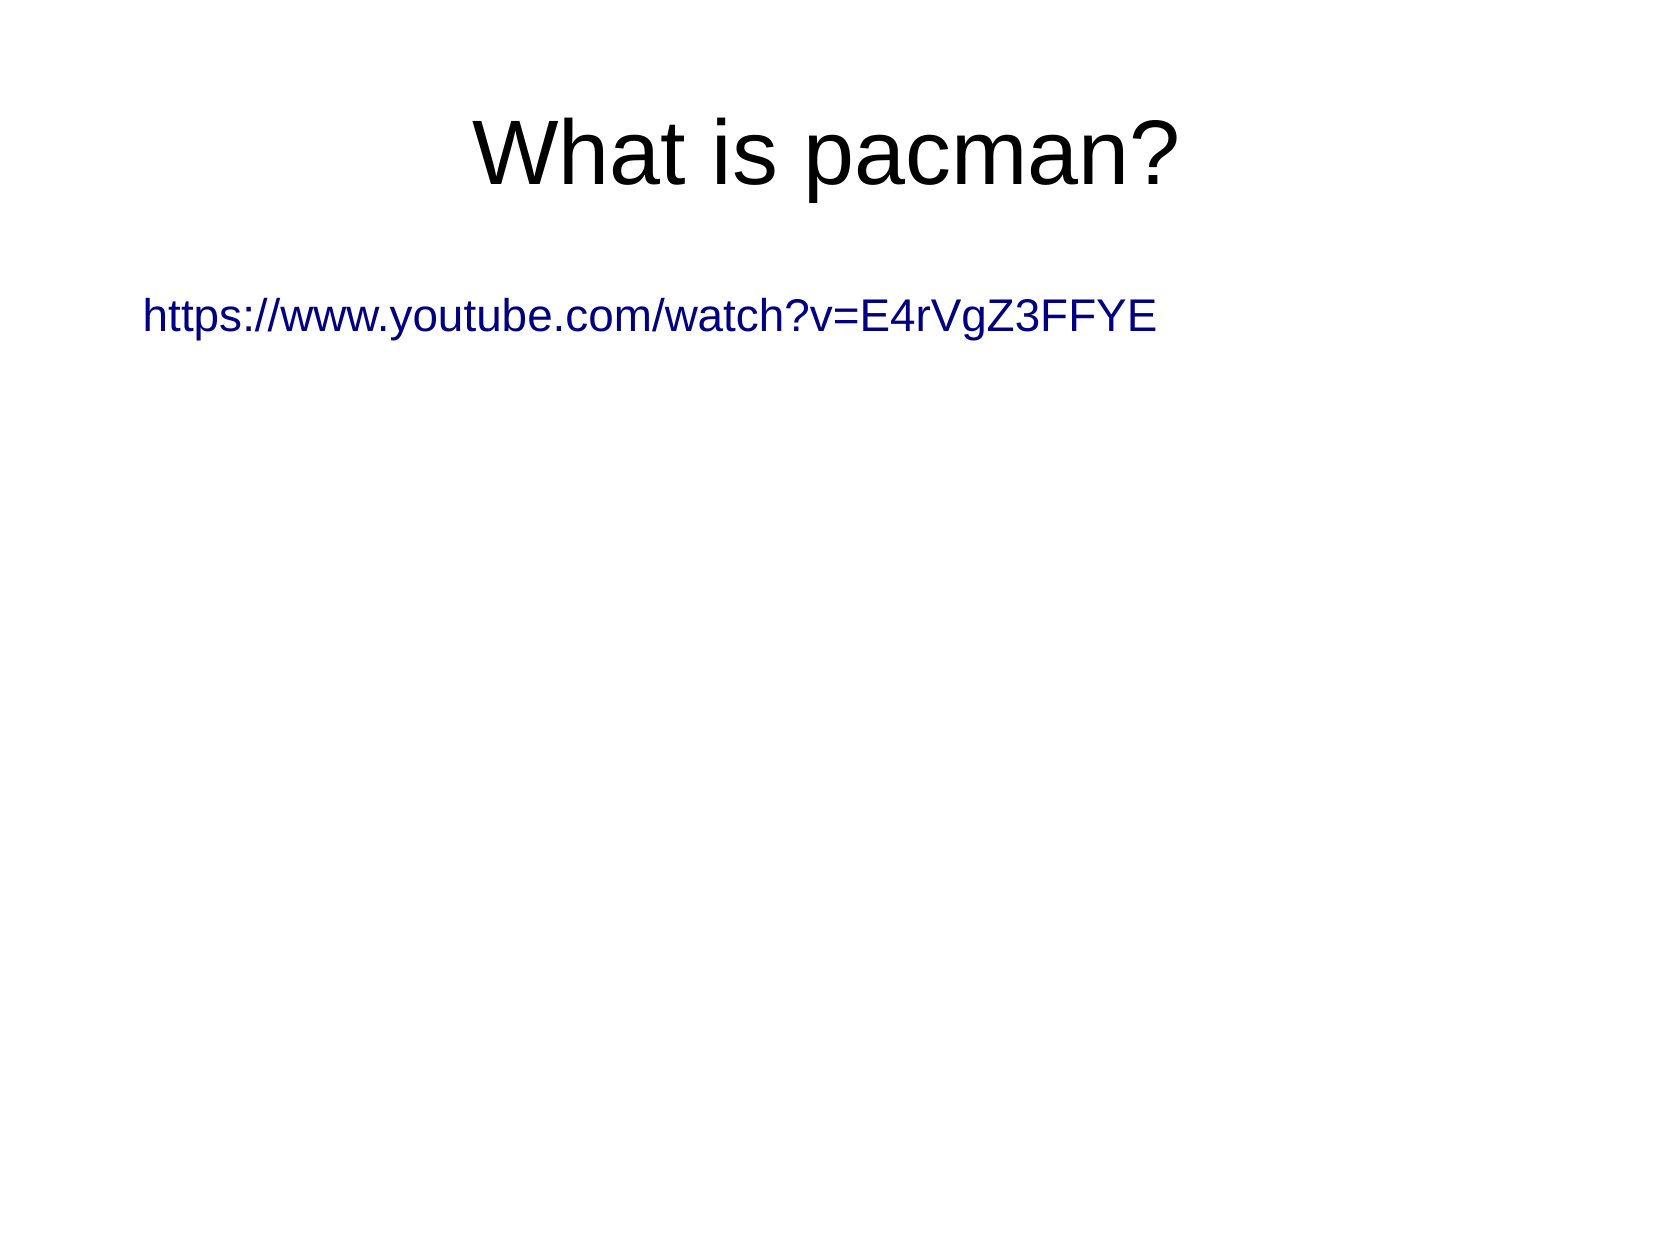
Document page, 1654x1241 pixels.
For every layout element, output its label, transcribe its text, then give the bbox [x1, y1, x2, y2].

list https://www.youtube.com/watch?v=E4rVgZ3FFYE [71, 290, 1561, 1010]
title What is pacman? [82, 49, 1571, 257]
